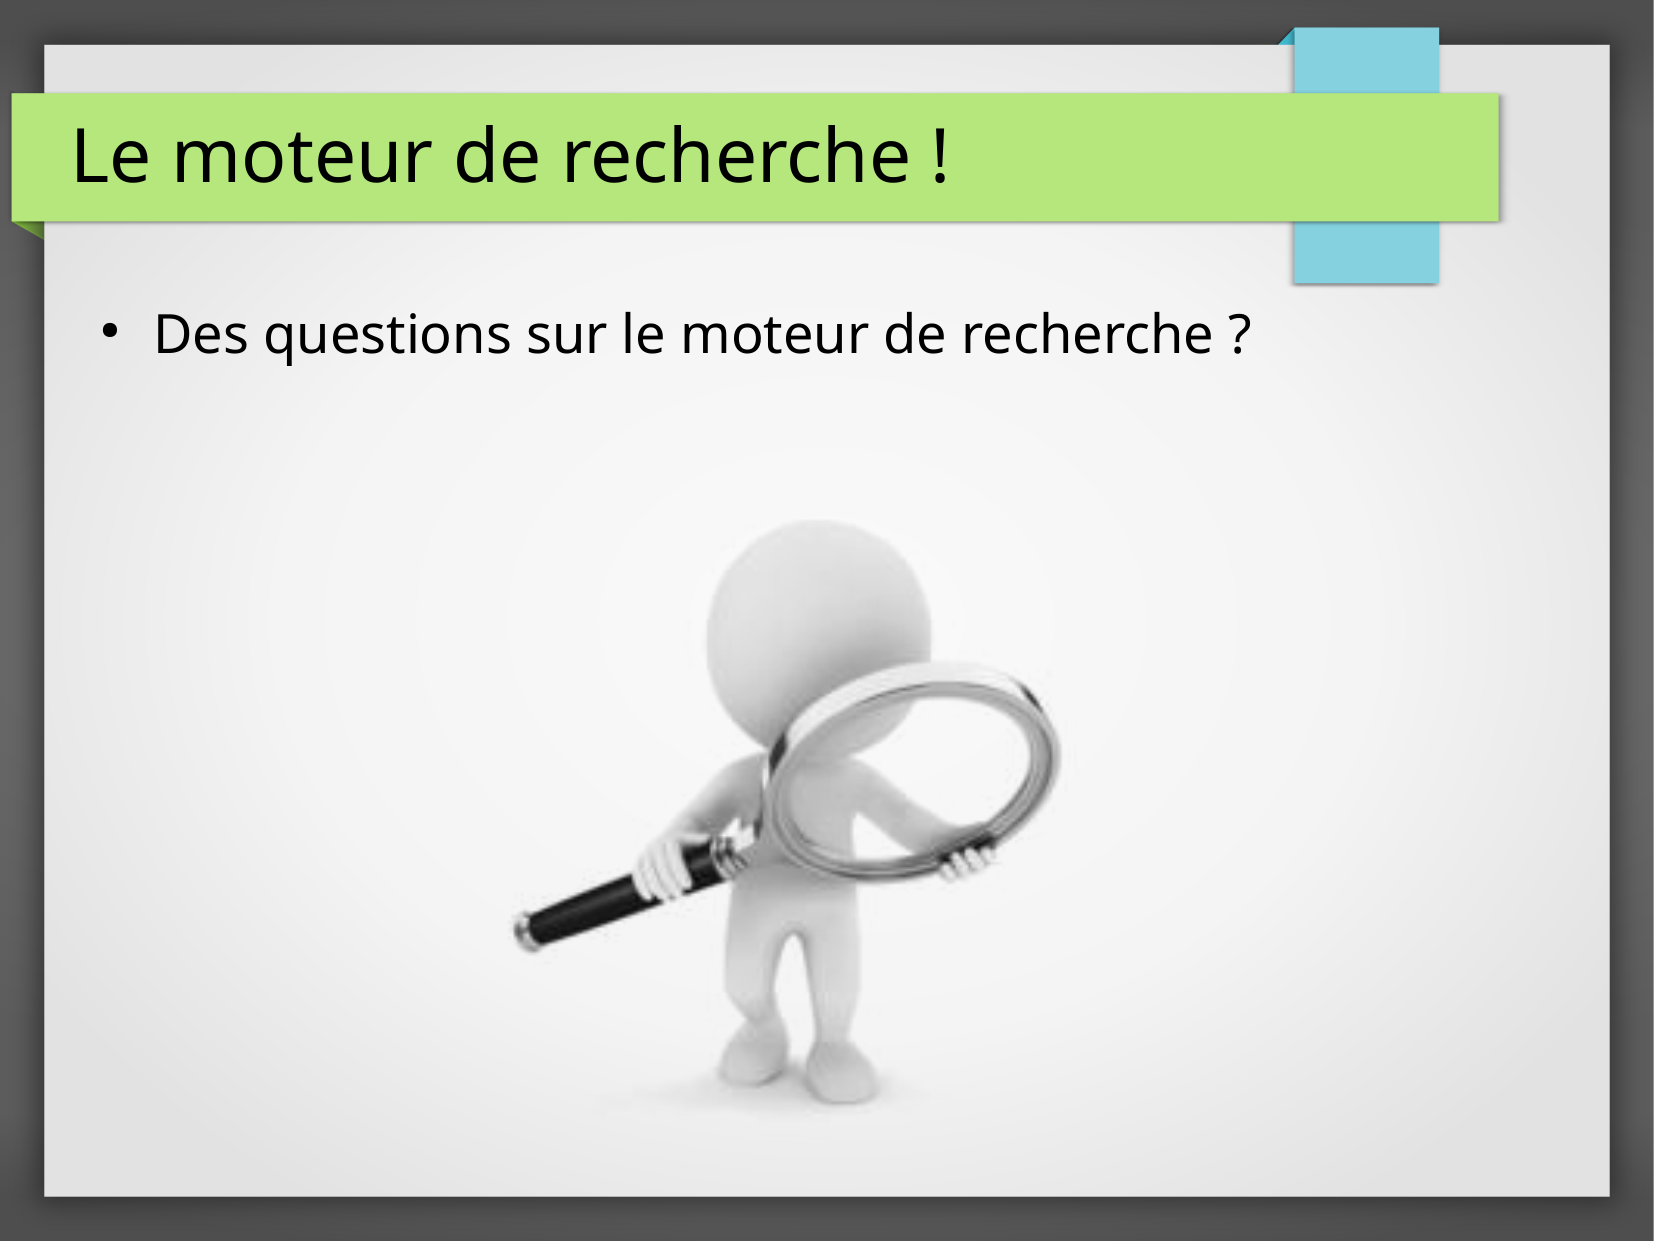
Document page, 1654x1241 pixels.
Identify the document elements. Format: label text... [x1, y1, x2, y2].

picture [0, 0, 1654, 1241]
list Des questions sur le moteur de recherche ? [82, 295, 1571, 1015]
title Le moteur de recherche ! [70, 60, 1524, 248]
